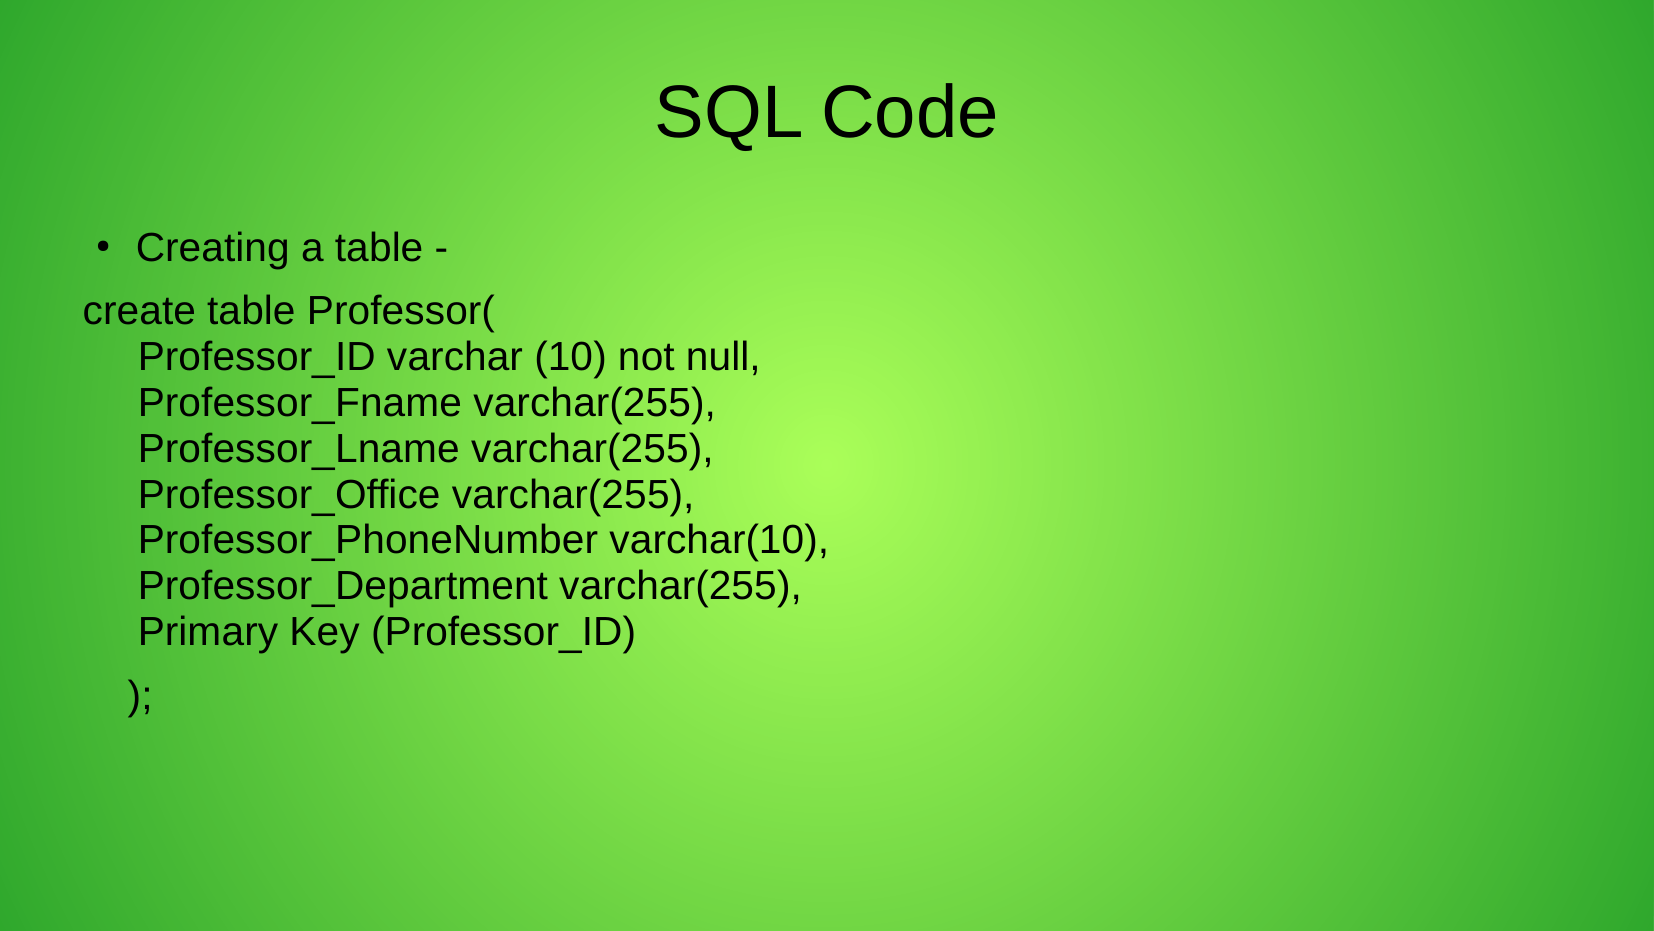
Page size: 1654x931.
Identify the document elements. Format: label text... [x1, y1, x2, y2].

title SQL Code [82, 35, 1571, 189]
list Creating a table - create table Professor( Professor_ID varchar (10) not null, Professor_Fname varchar(255), Professor_Lname varchar(255), Professor_Office varchar(255), Professor_PhoneNumber varchar(10), Professor_Department varchar(255), Primary Key (Professor_ID) ); [82, 224, 1571, 764]
